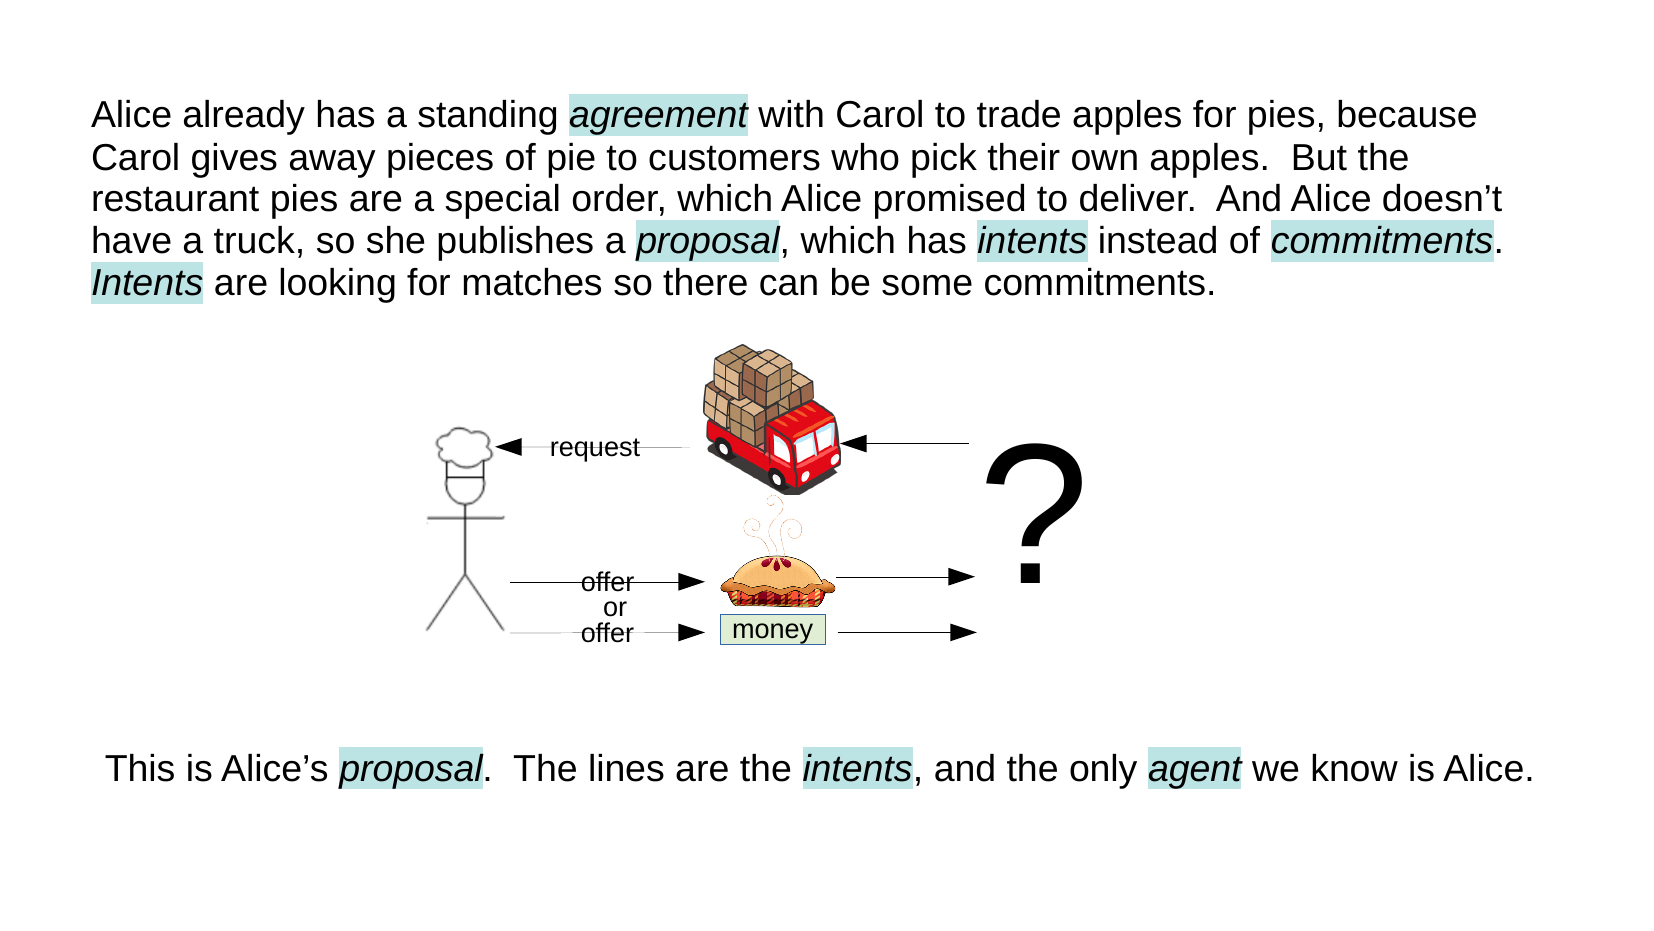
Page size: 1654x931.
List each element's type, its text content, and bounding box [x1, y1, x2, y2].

text_box request [535, 424, 676, 501]
picture [703, 344, 841, 608]
text_box ? [963, 394, 1114, 634]
text_box money [720, 614, 826, 645]
text_box or [588, 584, 649, 633]
picture [396, 418, 536, 634]
text_box Alice already has a standing agreement with Carol to trade apples for pies, because Carol gives away pieces of pie to customers who pick their own apples. But the restaurant pies are a special order, which Alice promised to deliver. And Alice doesn’t have a truck, so she publishes a proposal, which has intents instead of commitments. Intents are looking for matches so there can be some commitments. [76, 86, 1577, 312]
text_box This is Alice’s proposal. The lines are the intents, and the only agent we know is Alice. [90, 739, 1561, 839]
